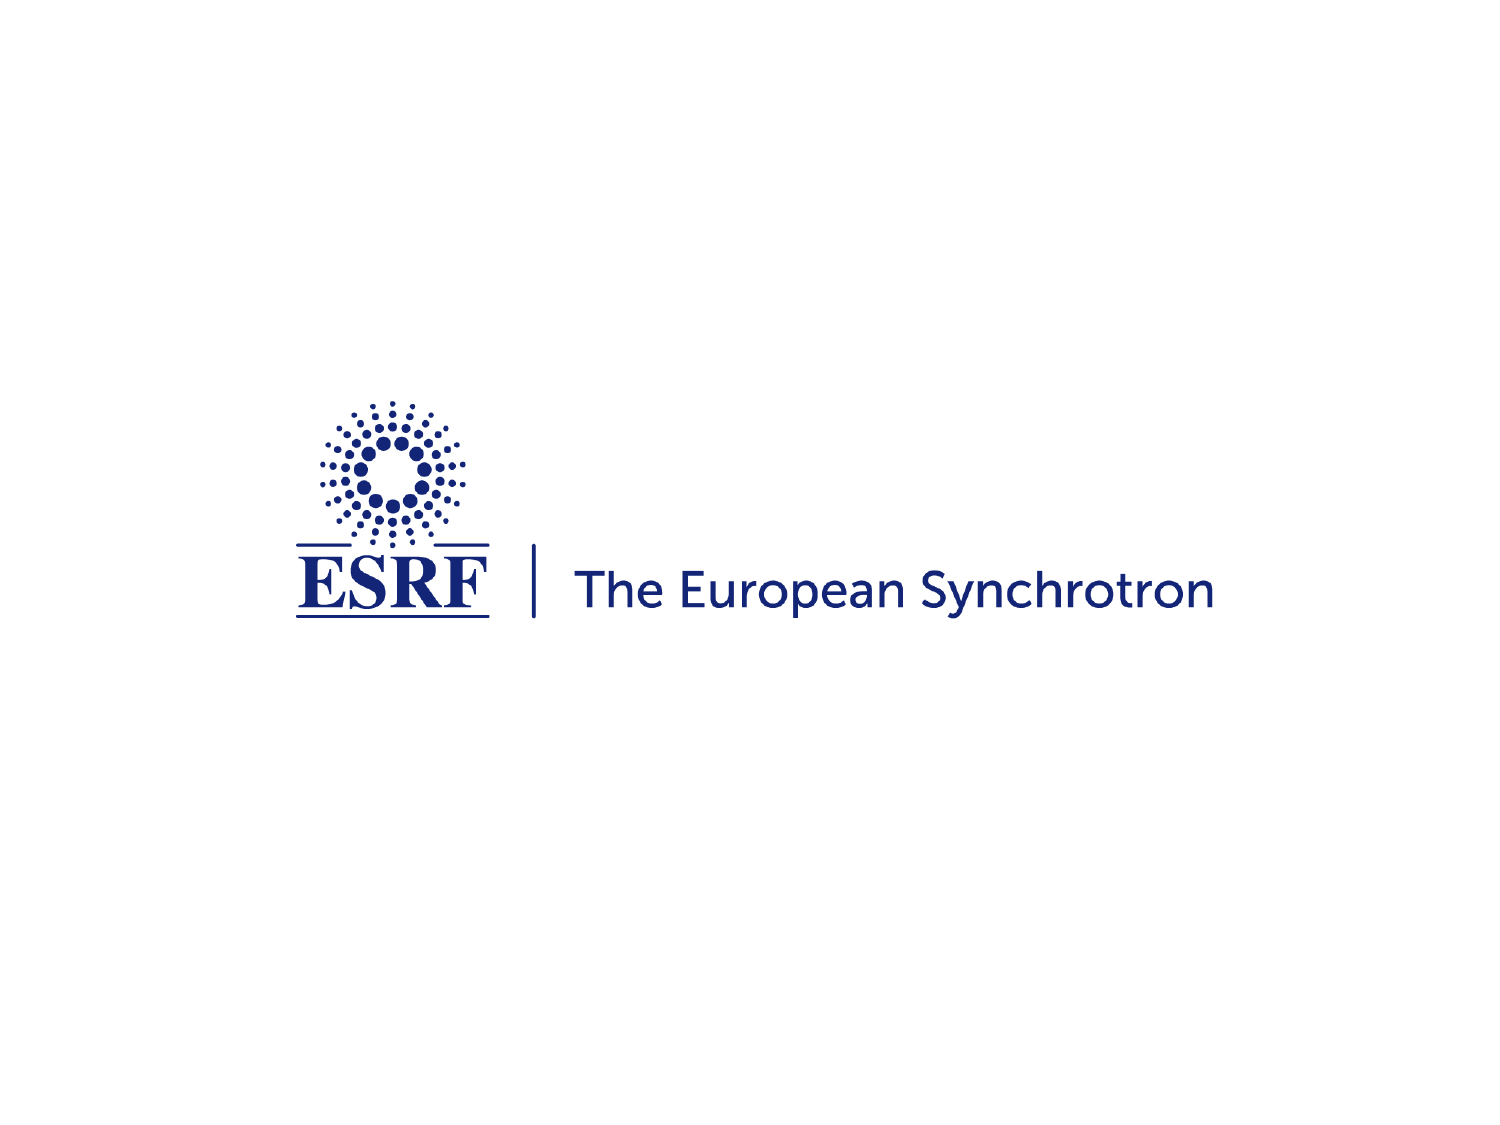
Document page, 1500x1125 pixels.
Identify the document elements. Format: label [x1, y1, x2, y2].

picture [159, 326, 1341, 799]
